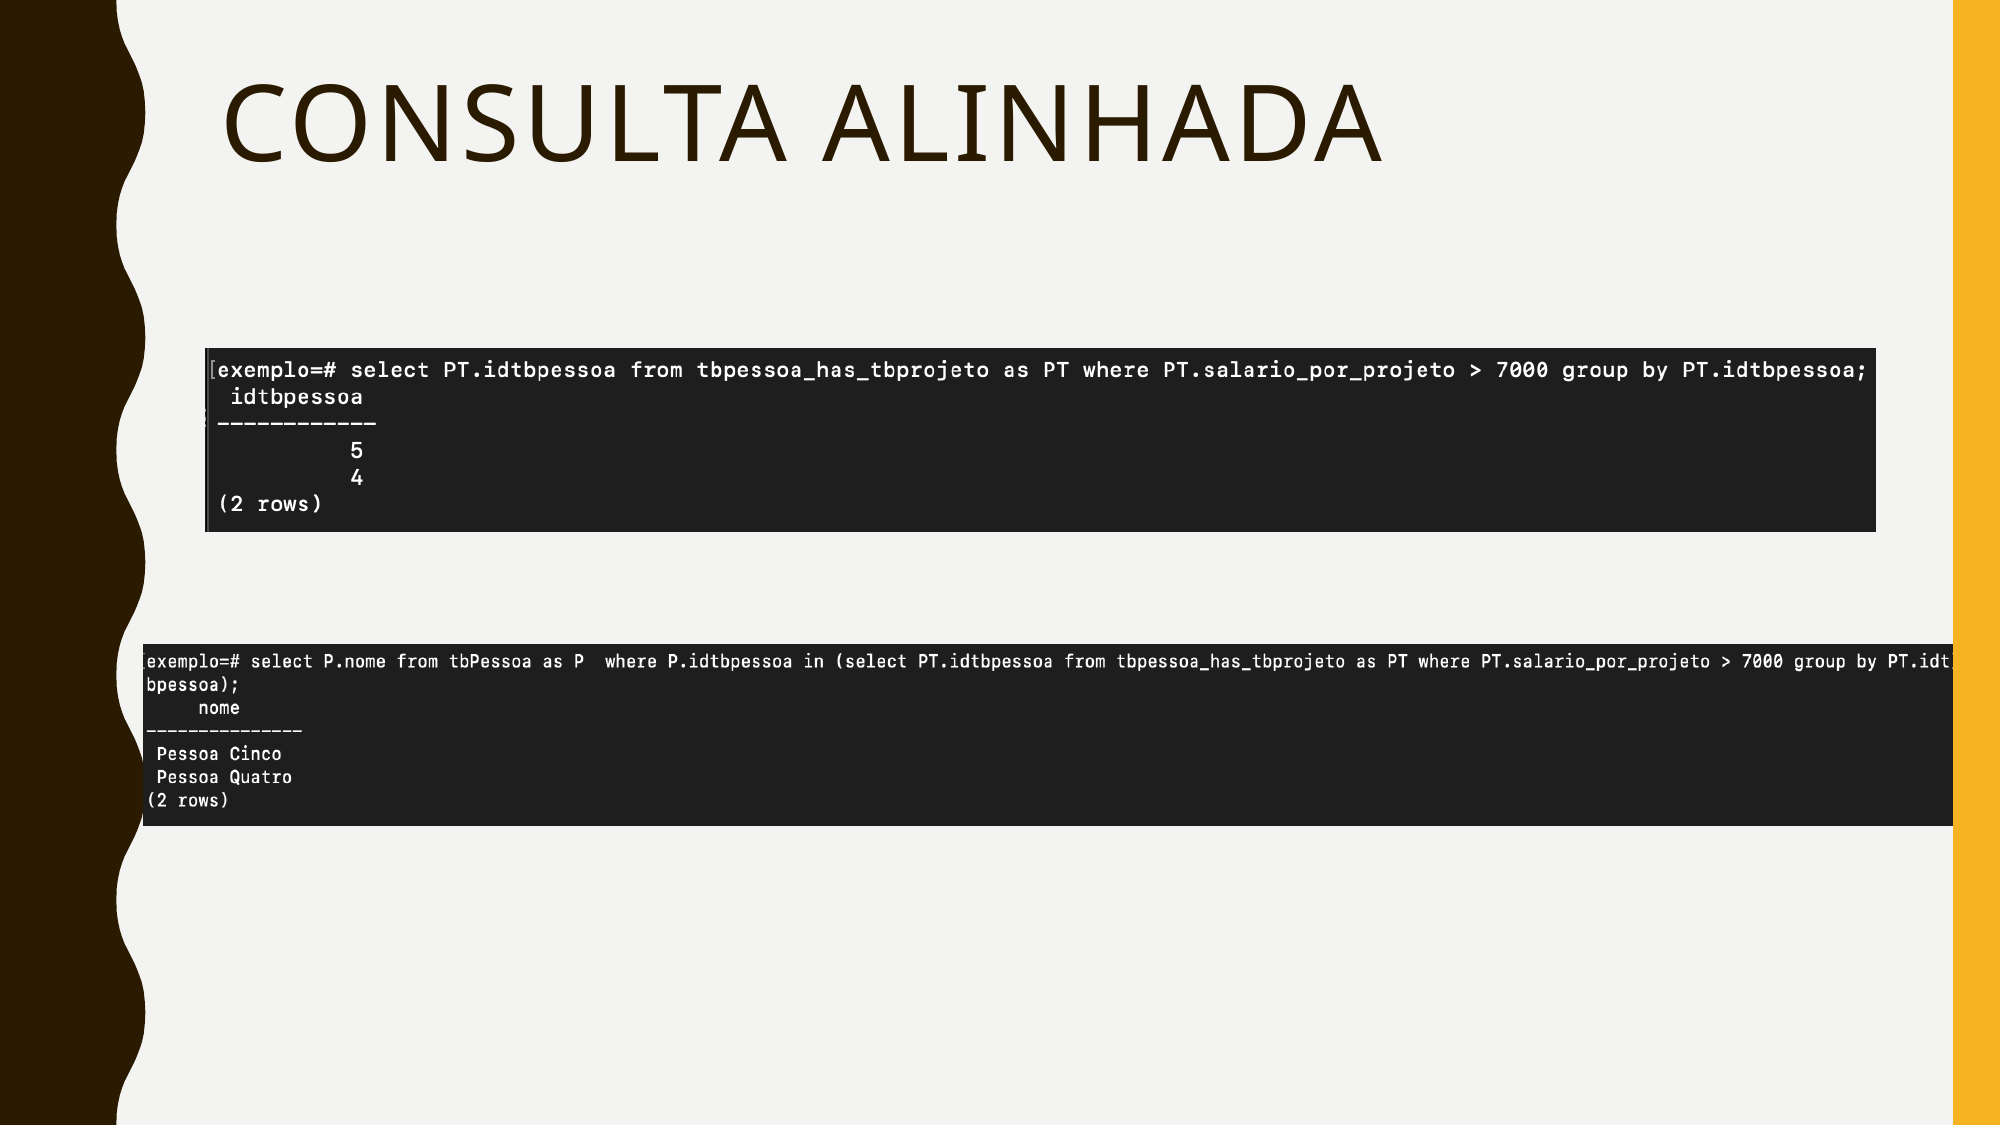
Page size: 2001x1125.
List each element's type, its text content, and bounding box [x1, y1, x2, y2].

picture [143, 644, 1953, 826]
picture [205, 348, 1876, 532]
title Consulta alinhada [205, 62, 1876, 308]
